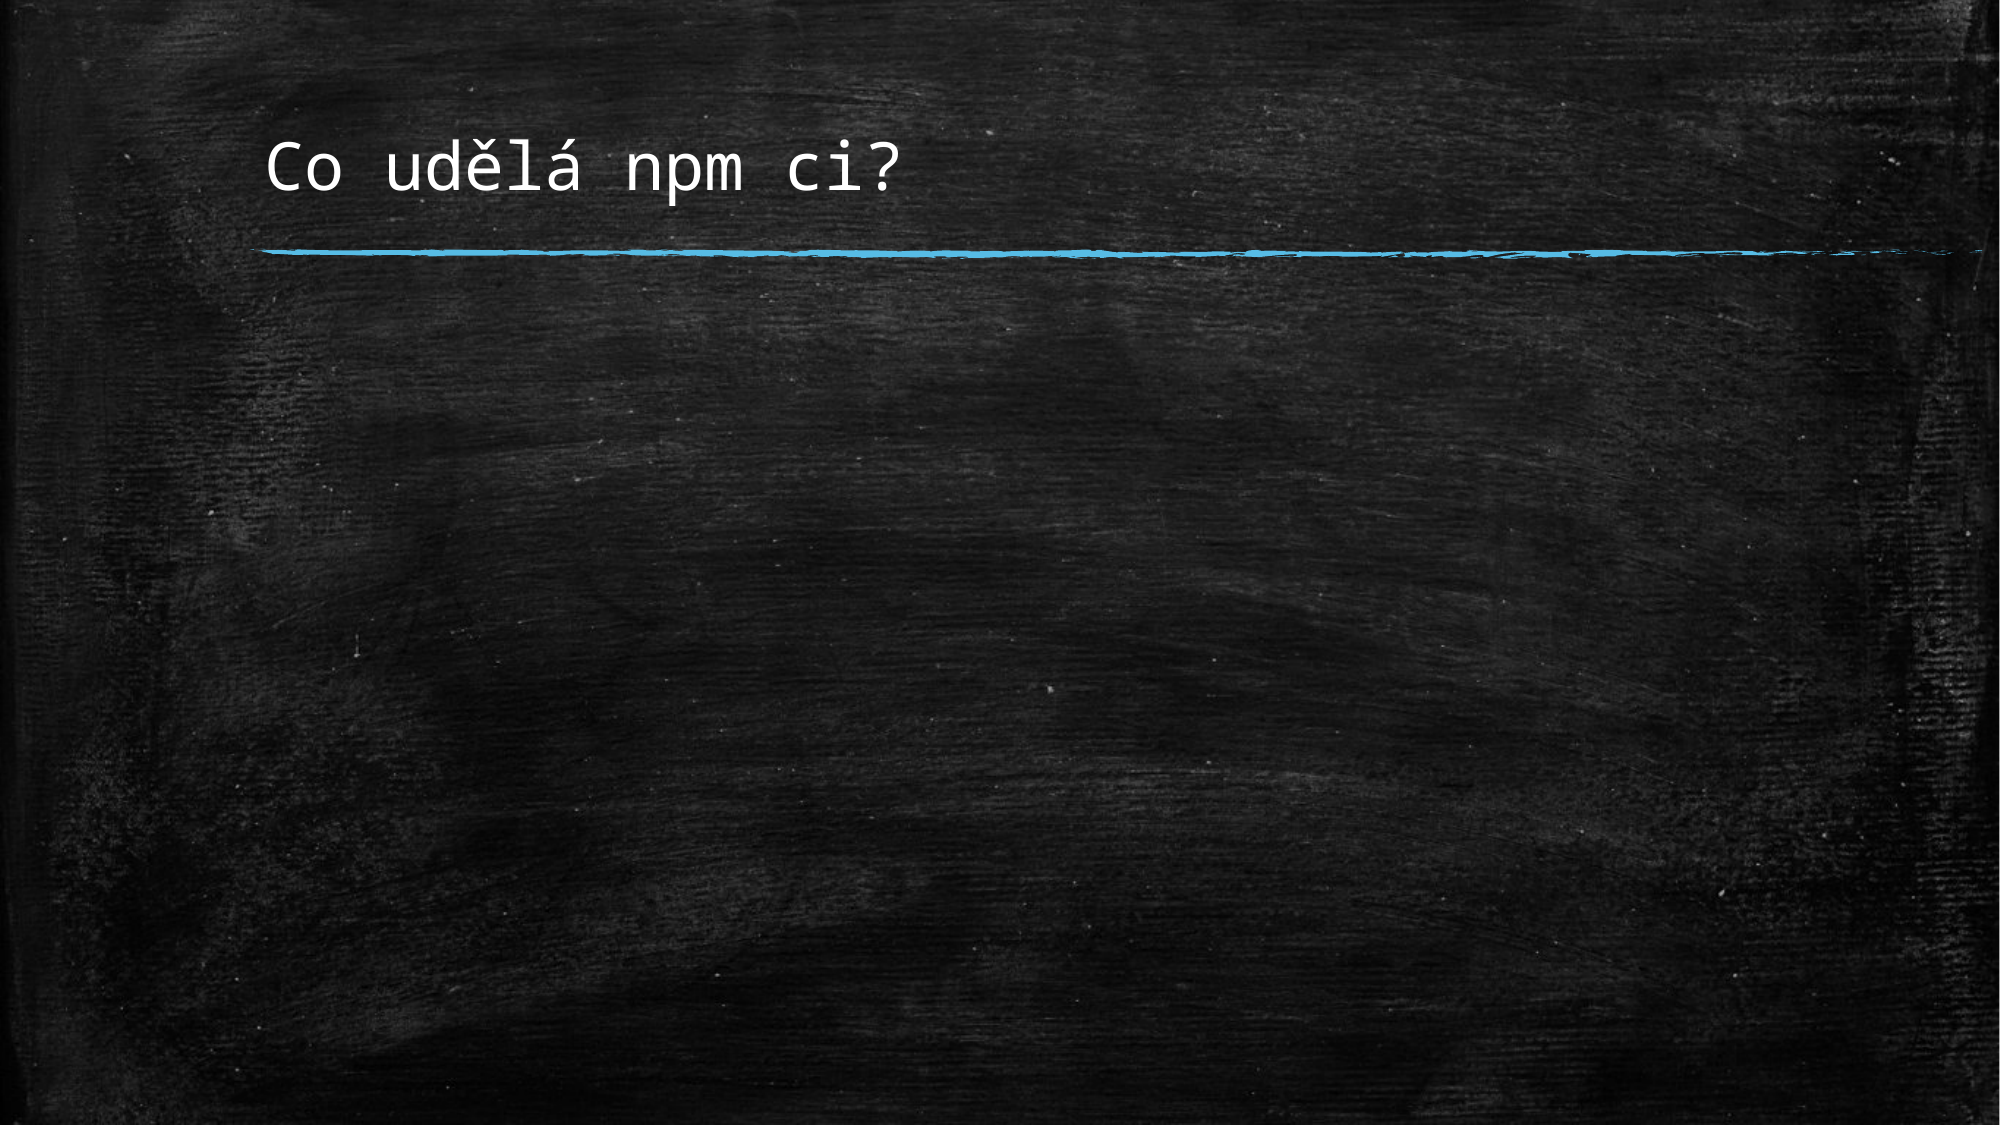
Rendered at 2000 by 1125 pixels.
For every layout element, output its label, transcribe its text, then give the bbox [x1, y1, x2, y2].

picture [0, 0, 2000, 1125]
title Co udělá npm ci? [249, 45, 1750, 213]
